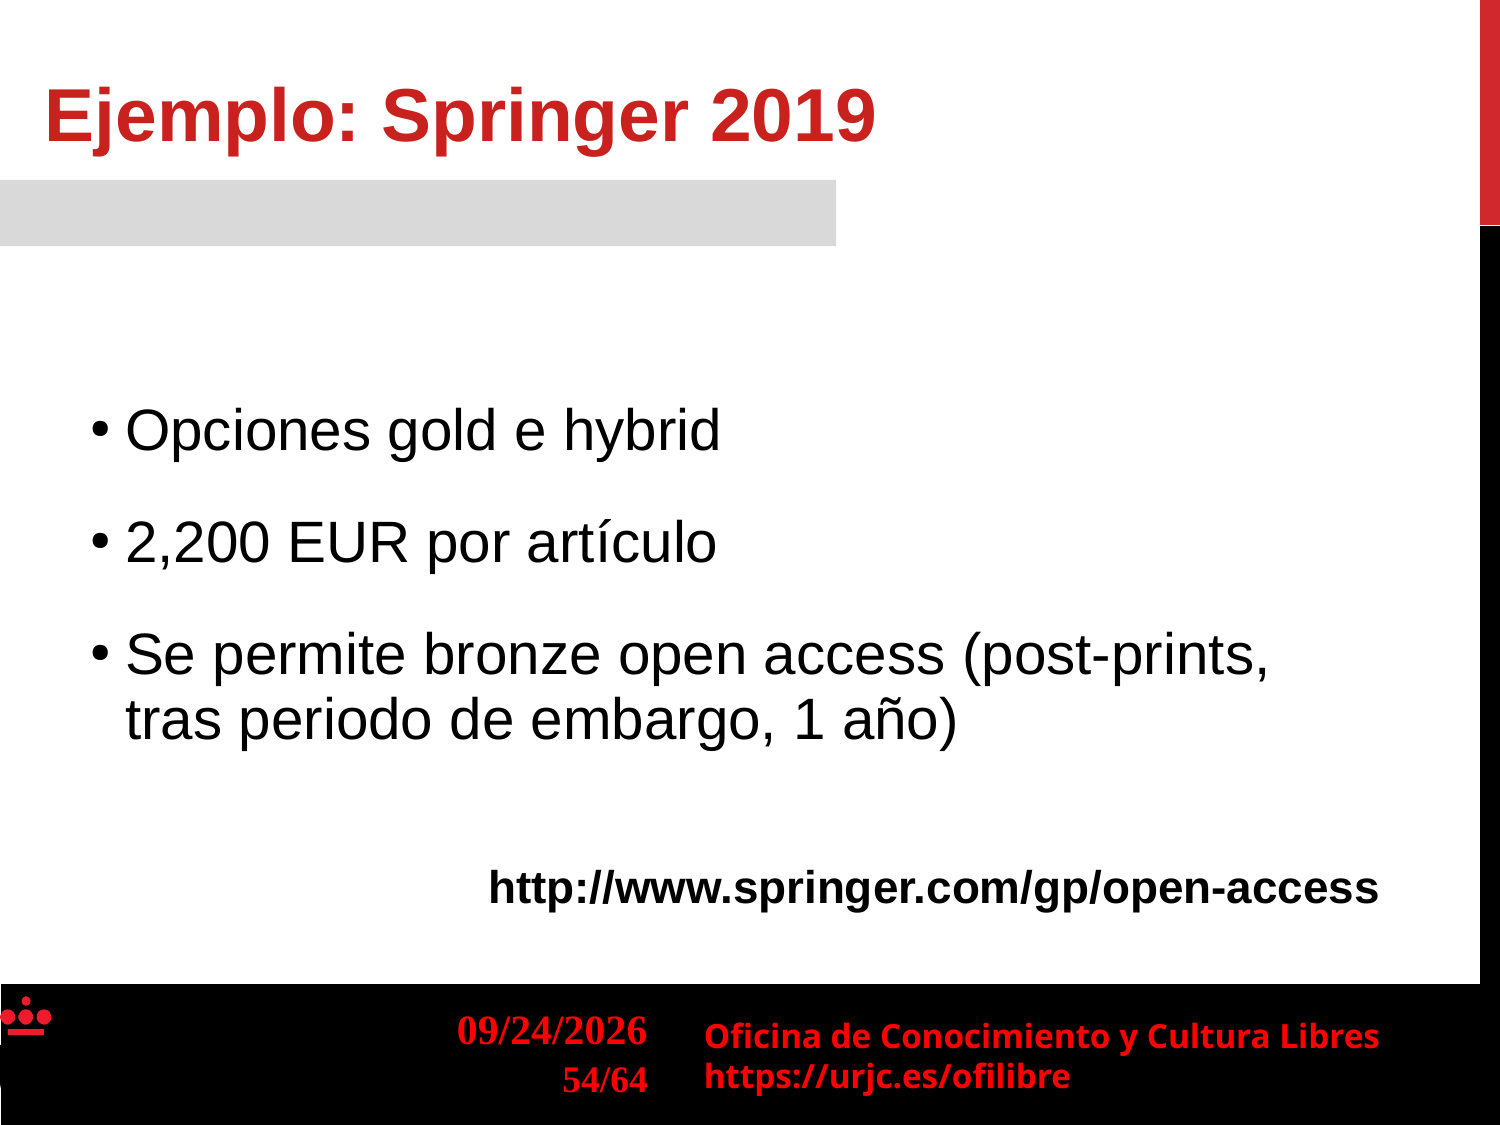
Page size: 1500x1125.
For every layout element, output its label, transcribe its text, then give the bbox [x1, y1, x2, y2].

text_box Ejemplo: Springer 2019 [30, 66, 1036, 249]
title [75, 15, 1425, 172]
text_box Opciones gold e hybrid 2,200 EUR por artículo Se permite bronze open access (post-prints, tras periodo de embargo, 1 año) [75, 390, 1351, 760]
text_box http://www.springer.com/gp/open-access [45, 855, 1396, 922]
